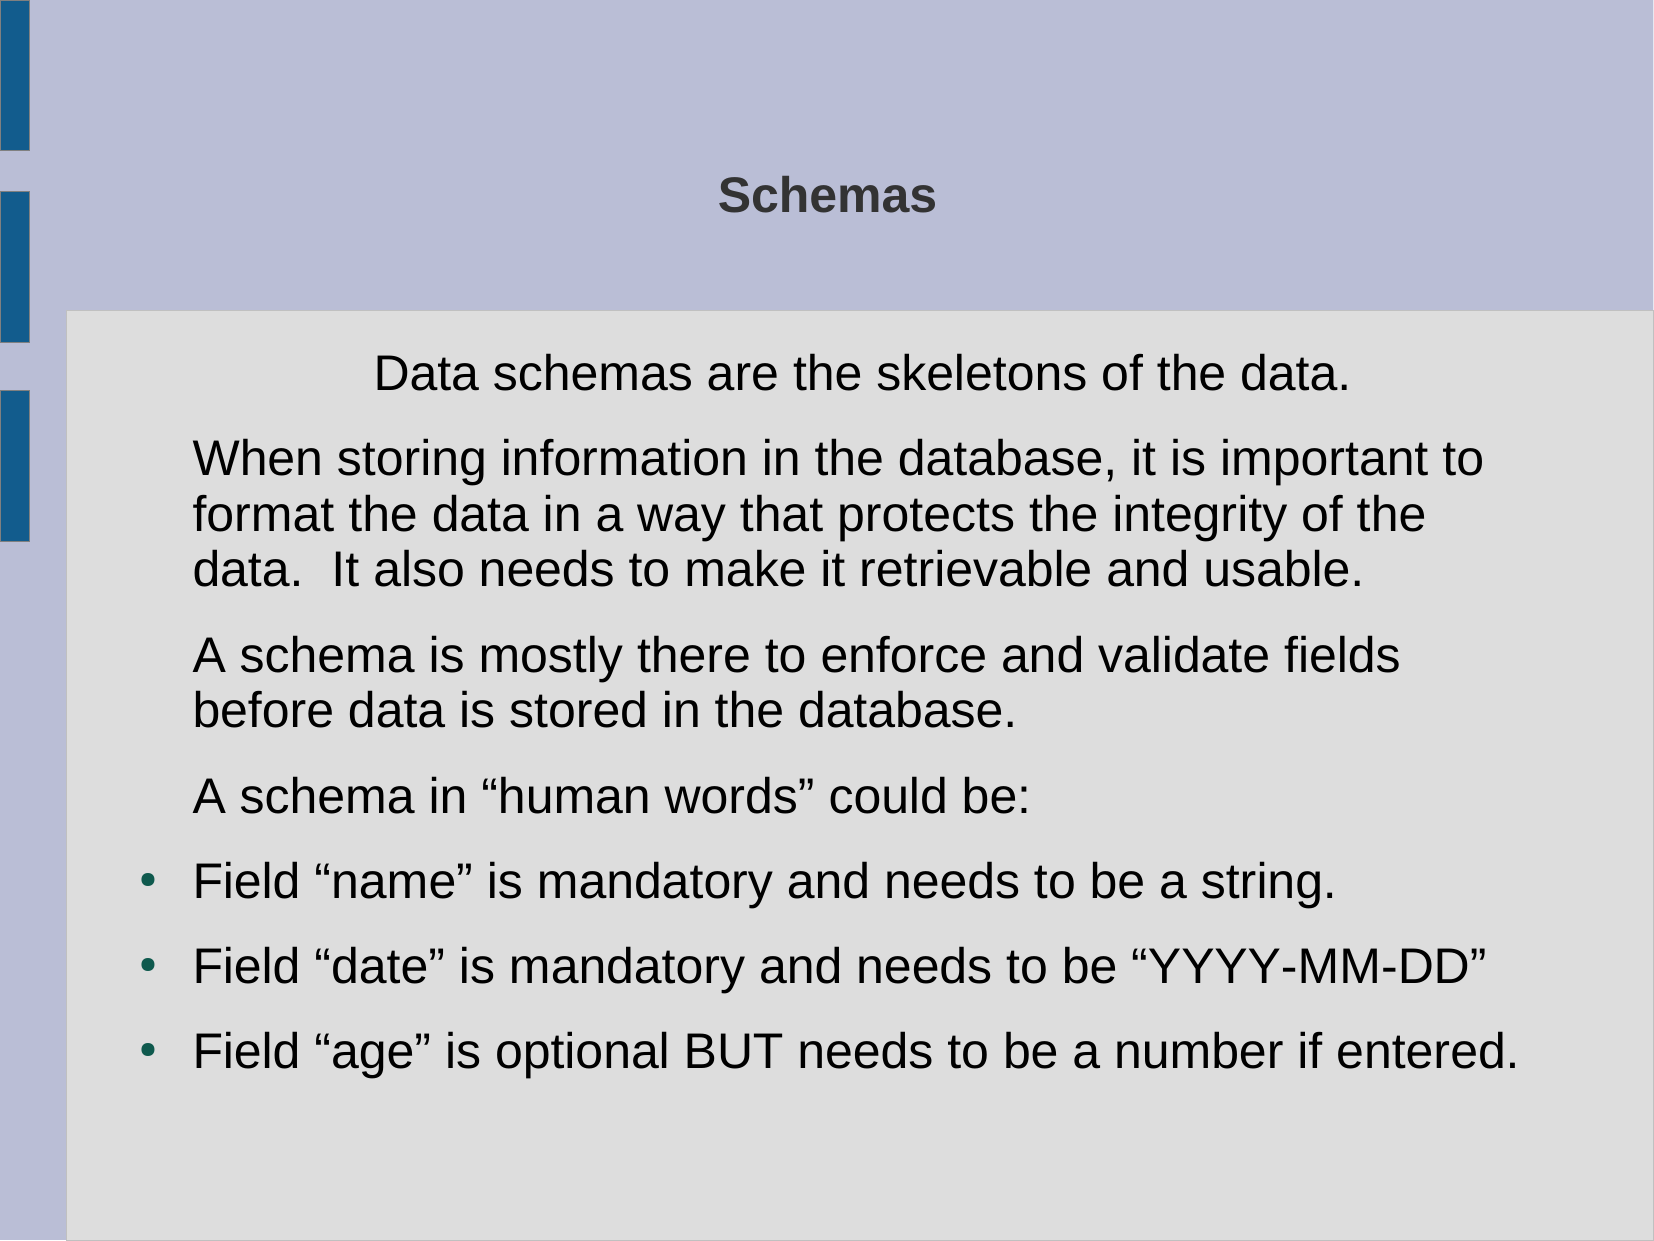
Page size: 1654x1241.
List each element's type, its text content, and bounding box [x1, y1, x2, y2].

list Data schemas are the skeletons of the data. When storing information in the database, it is important to format the data in a way that protects the integrity of the data. It also needs to make it retrievable and usable. A schema is mostly there to enforce and validate fields before data is stored in the database. A schema in “human words” could be: Field “name” is mandatory and needs to be a string. Field “date” is mandatory and needs to be “YYYY-MM-DD” Field “age” is optional BUT needs to be a number if entered. [121, 344, 1534, 1241]
title Schemas [121, 91, 1534, 299]
